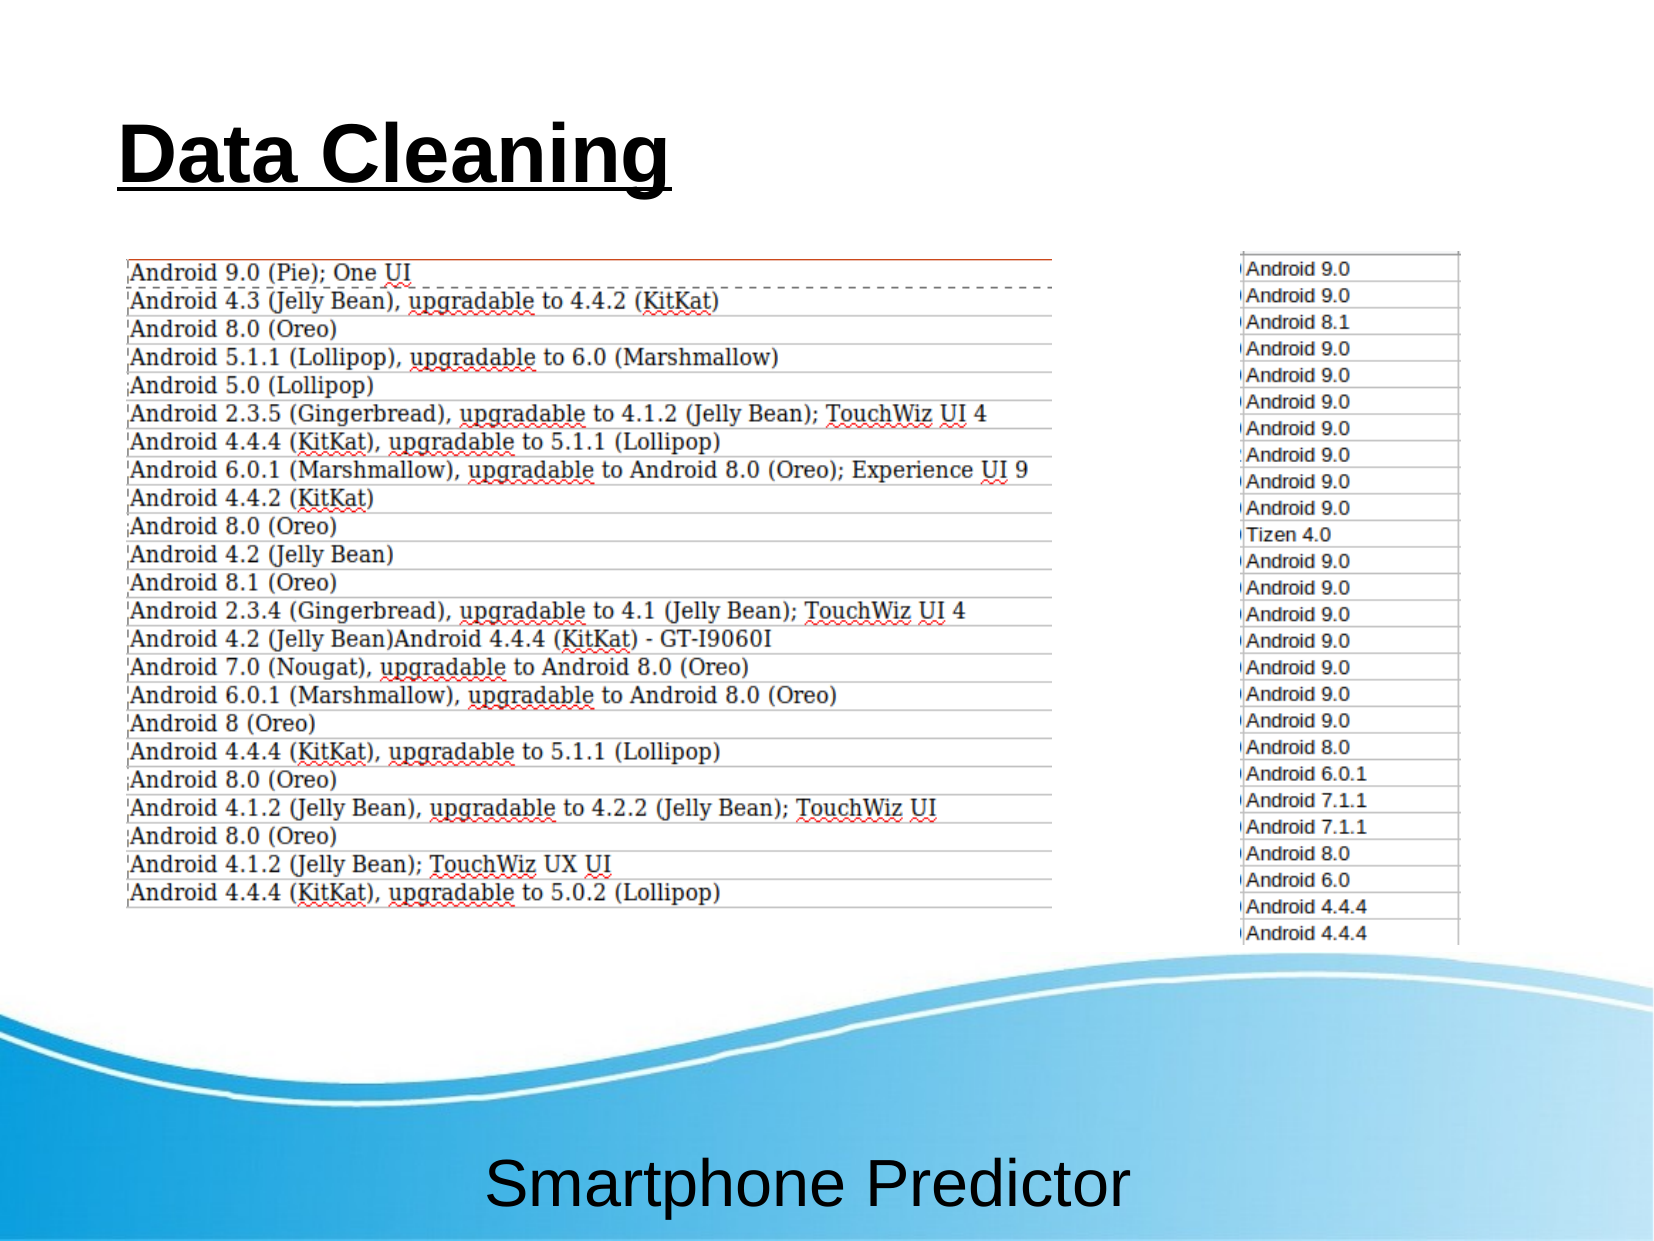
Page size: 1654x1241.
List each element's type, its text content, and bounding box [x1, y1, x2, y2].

picture [1240, 251, 1461, 945]
text_box Data Cleaning [102, 99, 687, 208]
list Smartphone Predictor [413, 1145, 1264, 1231]
picture [126, 259, 1052, 910]
picture [0, 952, 1654, 1241]
